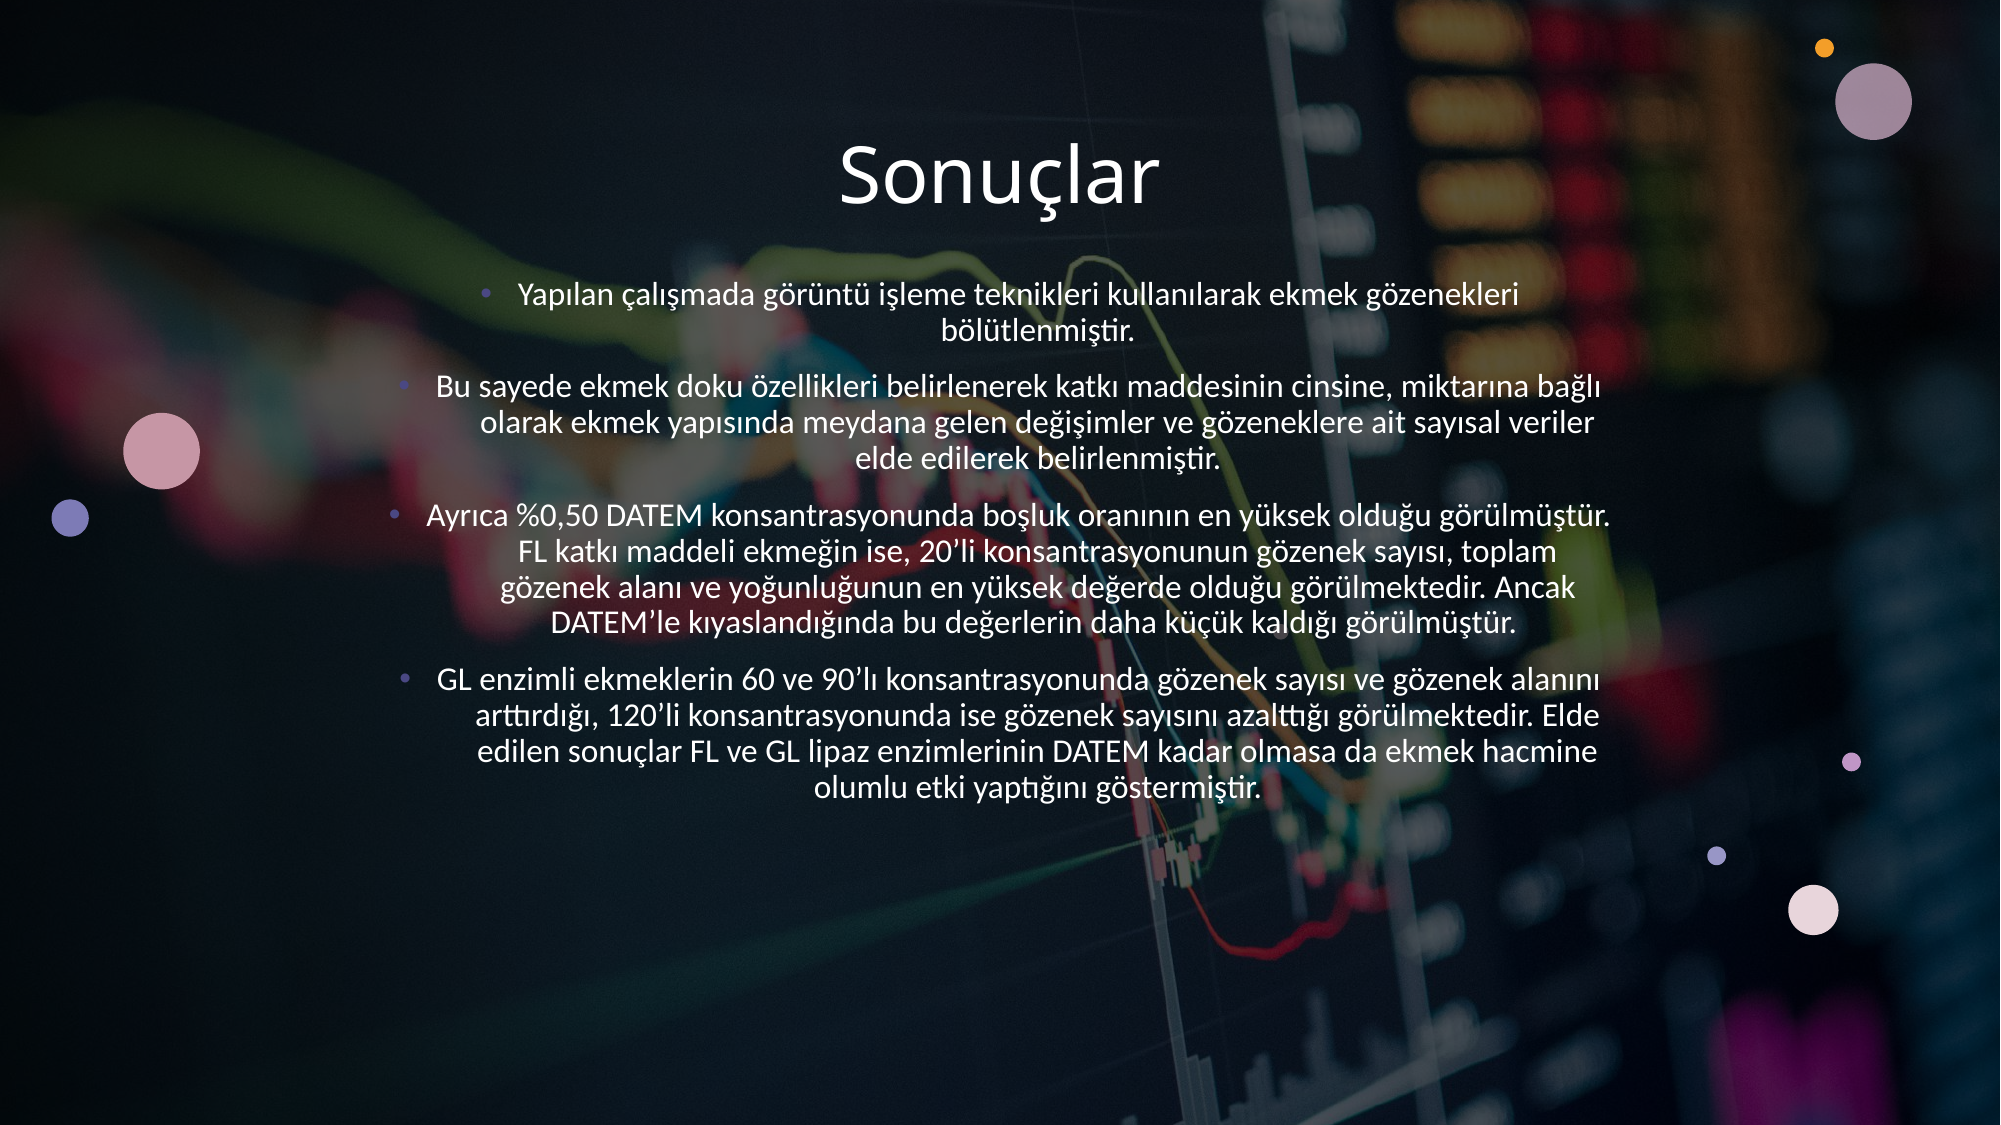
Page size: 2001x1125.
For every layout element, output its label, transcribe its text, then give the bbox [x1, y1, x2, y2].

text_box [1788, 884, 1839, 936]
picture [0, 0, 2000, 1125]
text_box [1707, 846, 1727, 866]
list Yapılan çalışmada görüntü işleme teknikleri kullanılarak ekmek gözenekleri bölütlenmiştir. Bu sayede ekmek doku özellikleri belirlenerek katkı maddesinin cinsine, miktarına bağlı olarak ekmek yapısında meydana gelen değişimler ve gözeneklere ait sayısal veriler elde edilerek belirlenmiştir. Ayrıca %0,50 DATEM konsantrasyonunda boşluk oranının en yüksek olduğu görülmüştür. FL katkı maddeli ekmeğin ise, 20’li konsantrasyonunun gözenek sayısı, toplam gözenek alanı ve yoğunluğunun en yüksek değerde olduğu görülmektedir. Ancak DATEM’le kıyaslandığında bu değerlerin daha küçük kaldığı görülmüştür. GL enzimli ekmeklerin 60 ve 90’lı konsantrasyonunda gözenek sayısı ve gözenek alanını arttırdığı, 120’li konsantrasyonunda ise gözenek sayısını azalttığı görülmektedir. Elde edilen sonuçlar FL ve GL lipaz enzimlerinin DATEM kadar olmasa da ekmek hacmine olumlu etki yaptığını göstermiştir. [373, 269, 1629, 947]
text_box [1842, 752, 1861, 772]
text_box [1835, 63, 1912, 140]
text_box [51, 499, 89, 537]
text_box [1815, 38, 1834, 58]
title Sonuçlar [525, 127, 1475, 228]
text_box [123, 412, 200, 490]
